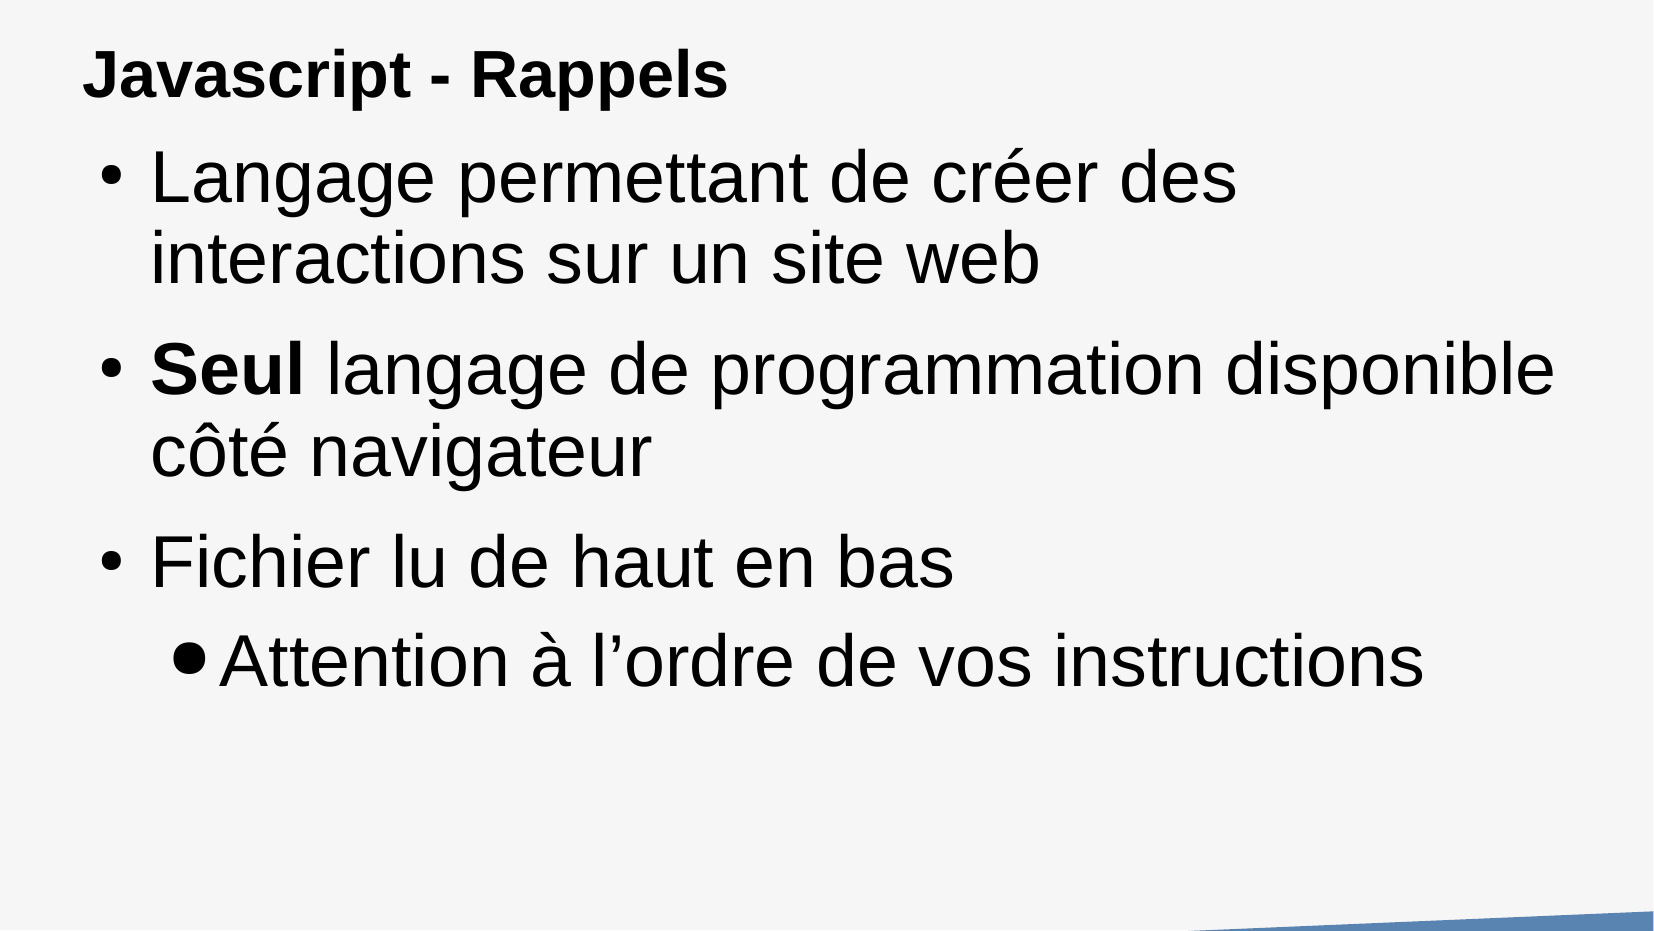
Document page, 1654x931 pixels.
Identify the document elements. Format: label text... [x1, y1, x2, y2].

title Javascript - Rappels [82, 37, 1571, 114]
text_box [1188, 911, 1654, 931]
list Langage permettant de créer des interactions sur un site web Seul langage de programmation disponible côté navigateur Fichier lu de haut en bas Attention à l’ordre de vos instructions [80, 135, 1620, 709]
